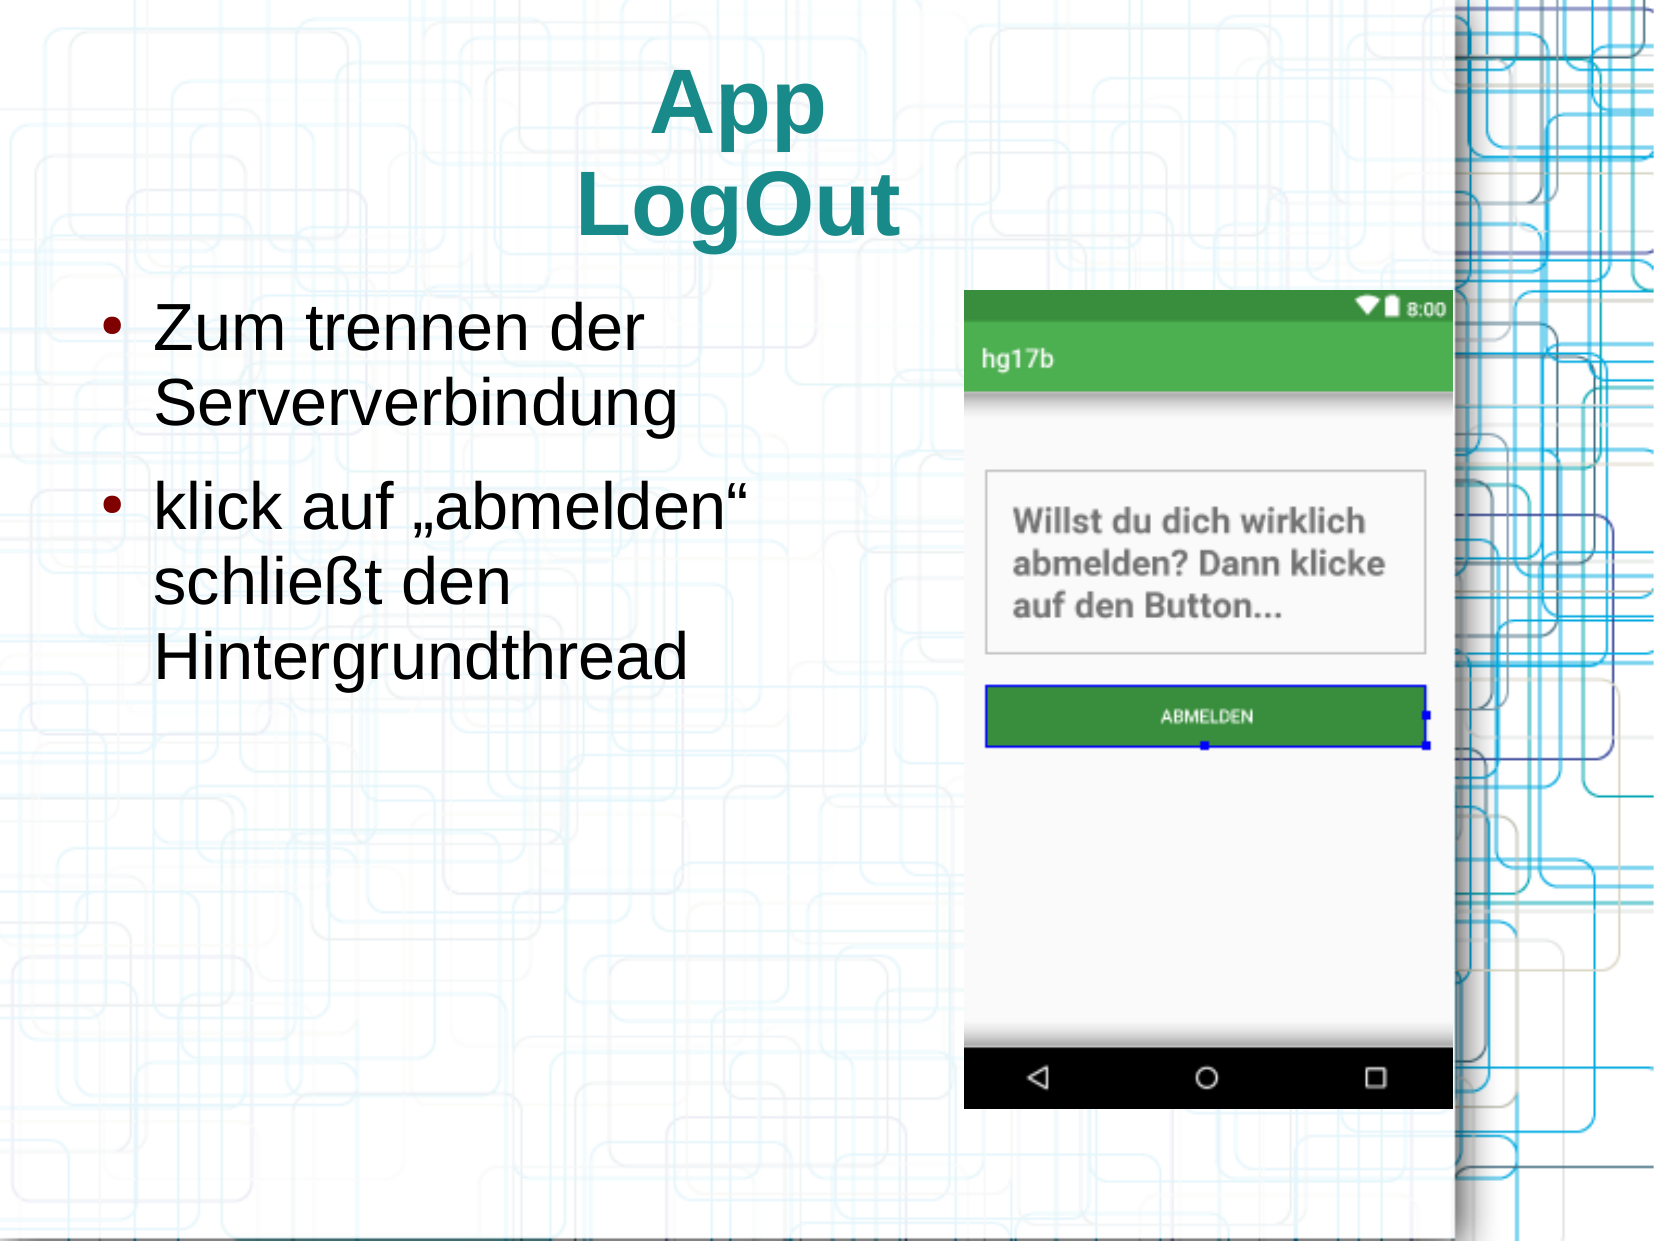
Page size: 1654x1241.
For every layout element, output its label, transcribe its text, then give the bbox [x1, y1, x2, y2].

title App LogOut [59, 49, 1418, 257]
list Zum trennen der Serververbindung klick auf „abmelden“ schließt den Hintergrundthread [82, 290, 964, 1109]
picture [0, 0, 1654, 1241]
